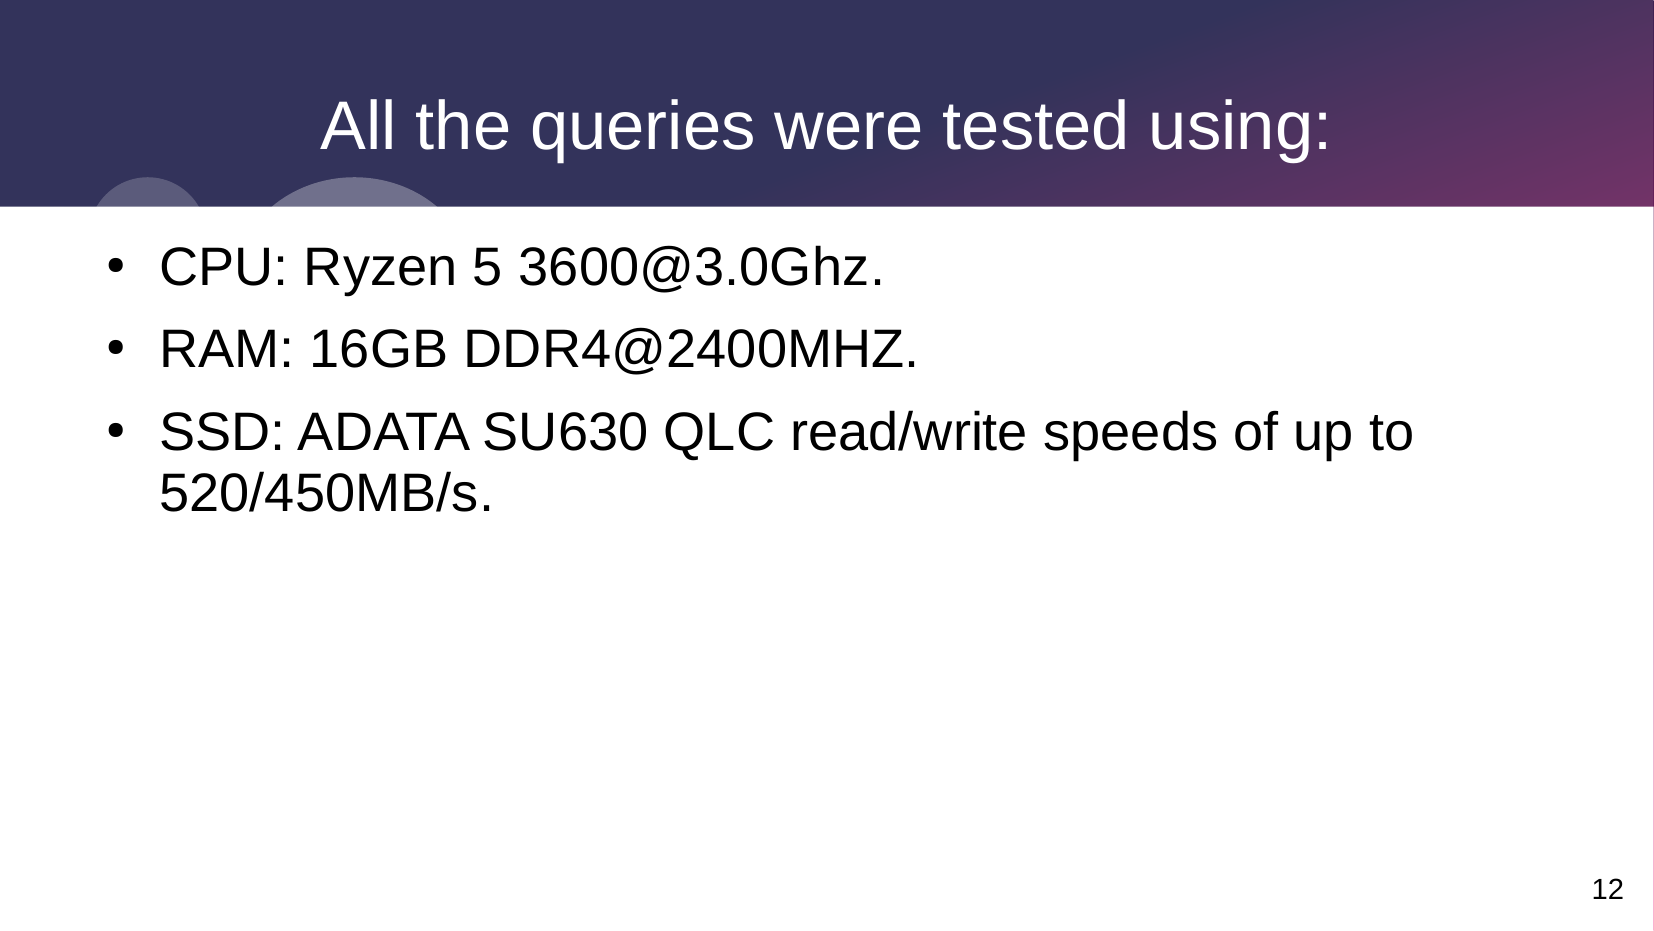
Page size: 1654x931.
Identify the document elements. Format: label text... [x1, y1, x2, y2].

title All the queries were tested using: [88, 44, 1565, 207]
list CPU: Ryzen 5 3600@3.0Ghz. RAM: 16GB DDR4@2400MHZ. SSD: ADATA SU630 QLC read/write speeds of up to 520/450MB/s. [88, 236, 1565, 827]
